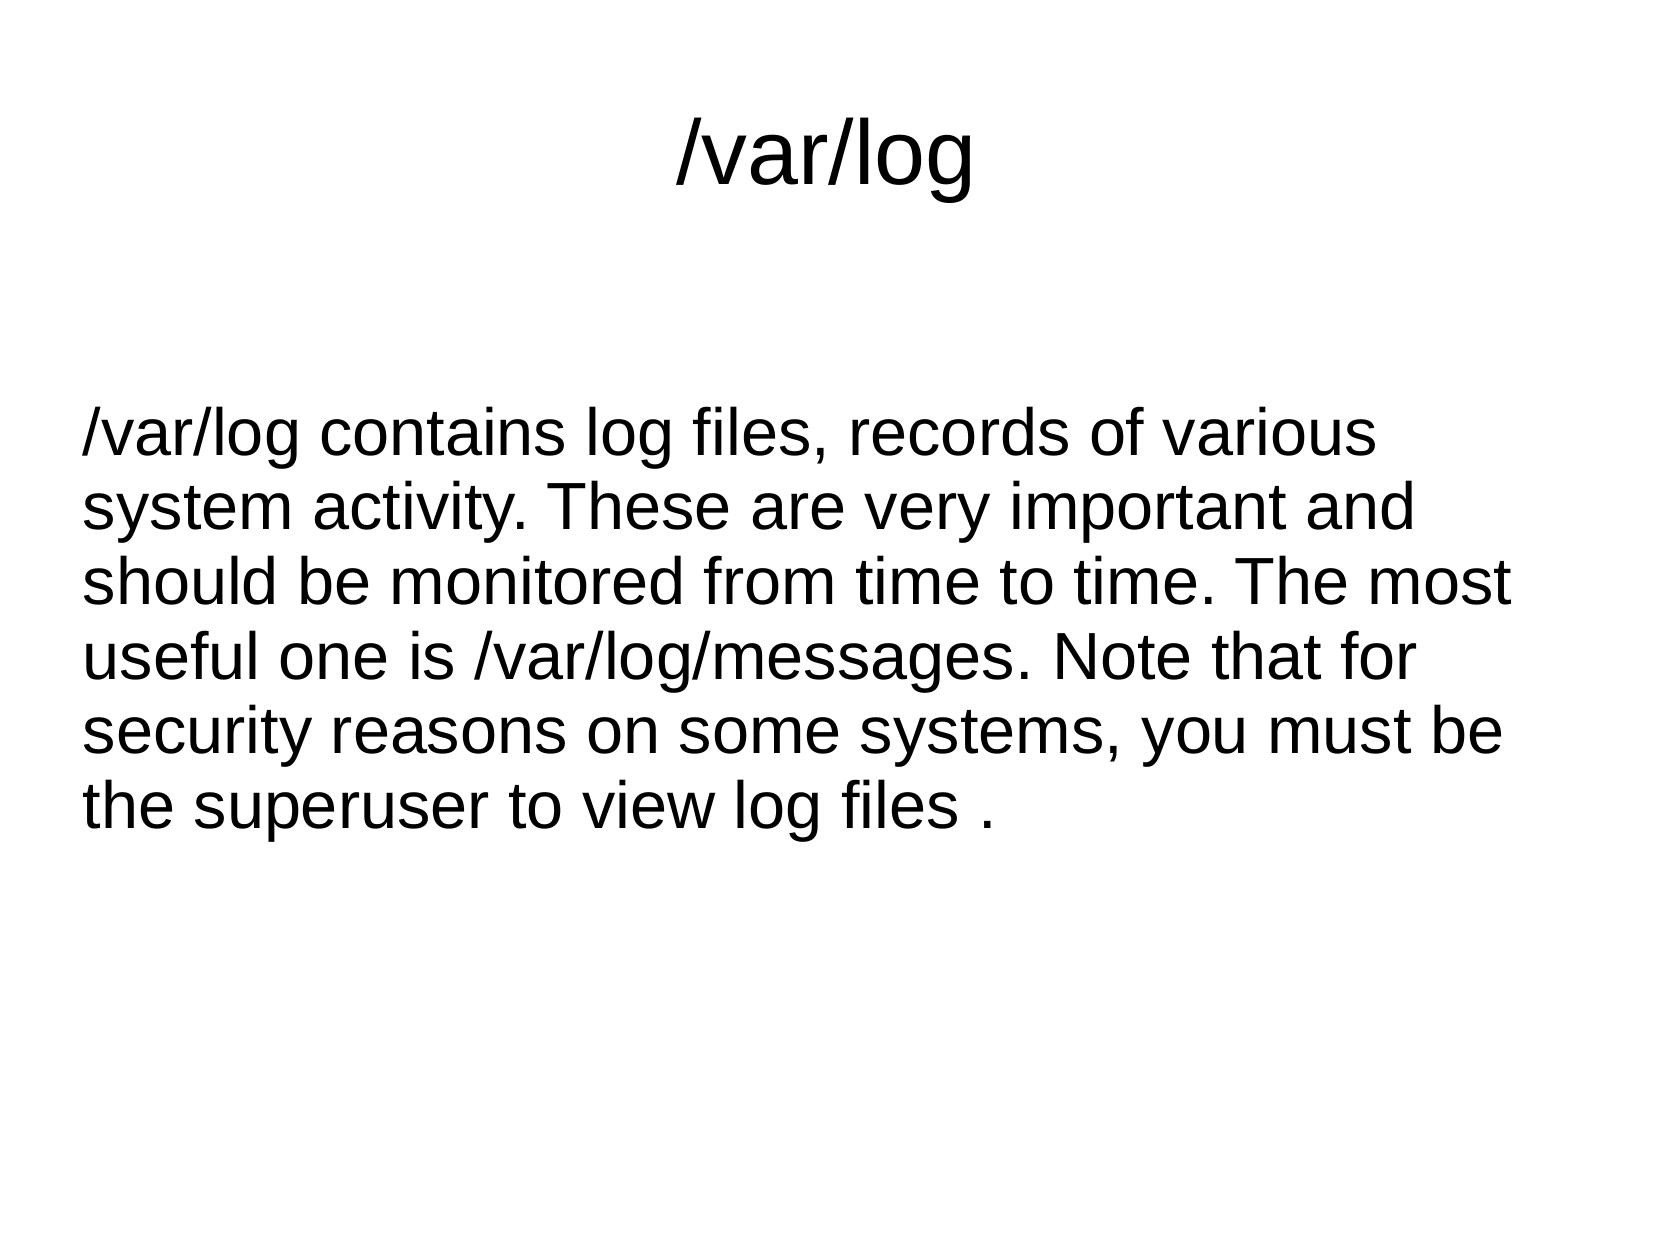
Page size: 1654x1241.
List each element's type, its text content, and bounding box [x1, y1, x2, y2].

list /var/log contains log files, records of various system activity. These are very important and should be monitored from time to time. The most useful one is /var/log/messages. Note that for security reasons on some systems, you must be the superuser to view log files . [82, 290, 1571, 1010]
title /var/log [82, 49, 1571, 257]
